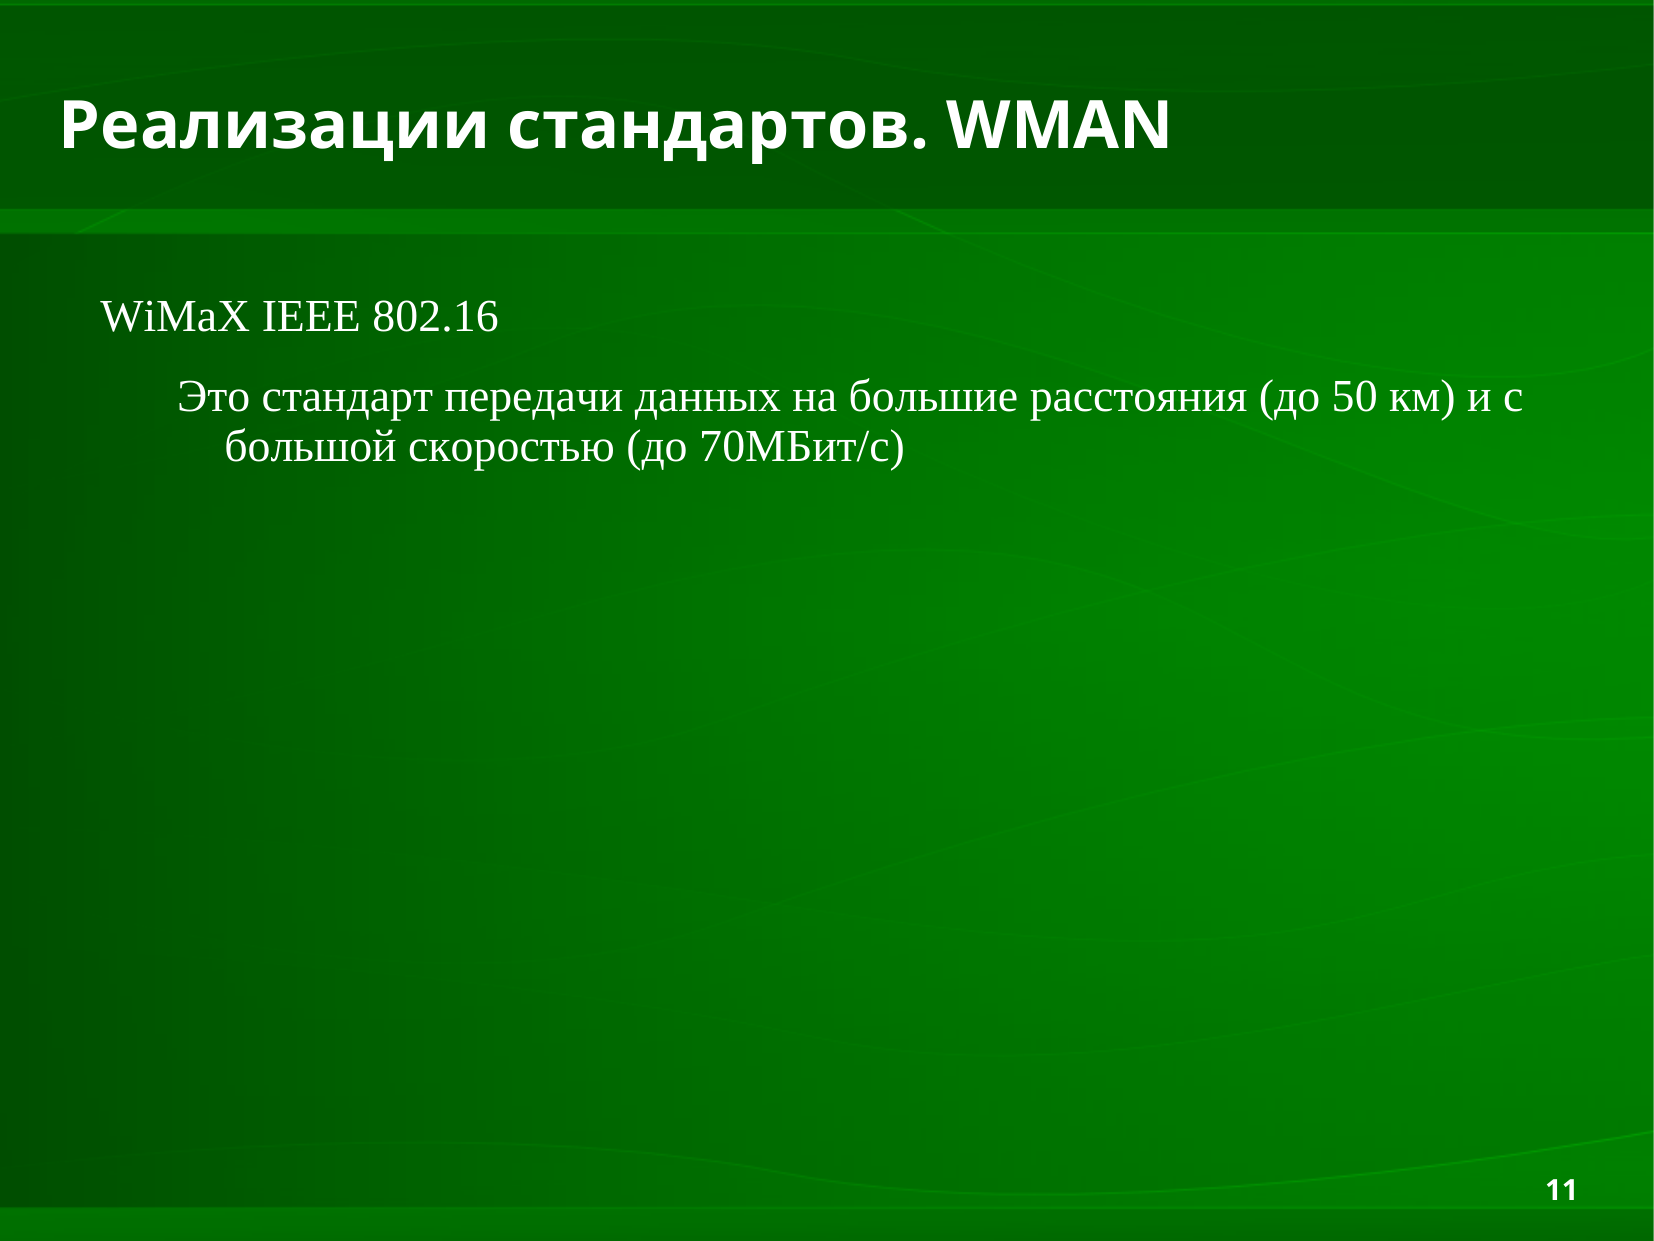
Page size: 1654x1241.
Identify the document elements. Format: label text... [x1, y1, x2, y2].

list WiMaX IEEE 802.16 Это стандарт передачи данных на большие расстояния (до 50 км) и с большой скоростью (до 70МБит/с) [82, 290, 1571, 1123]
picture [0, 0, 1654, 1241]
title Реализации стандартов. WMAN [23, 8, 1625, 237]
